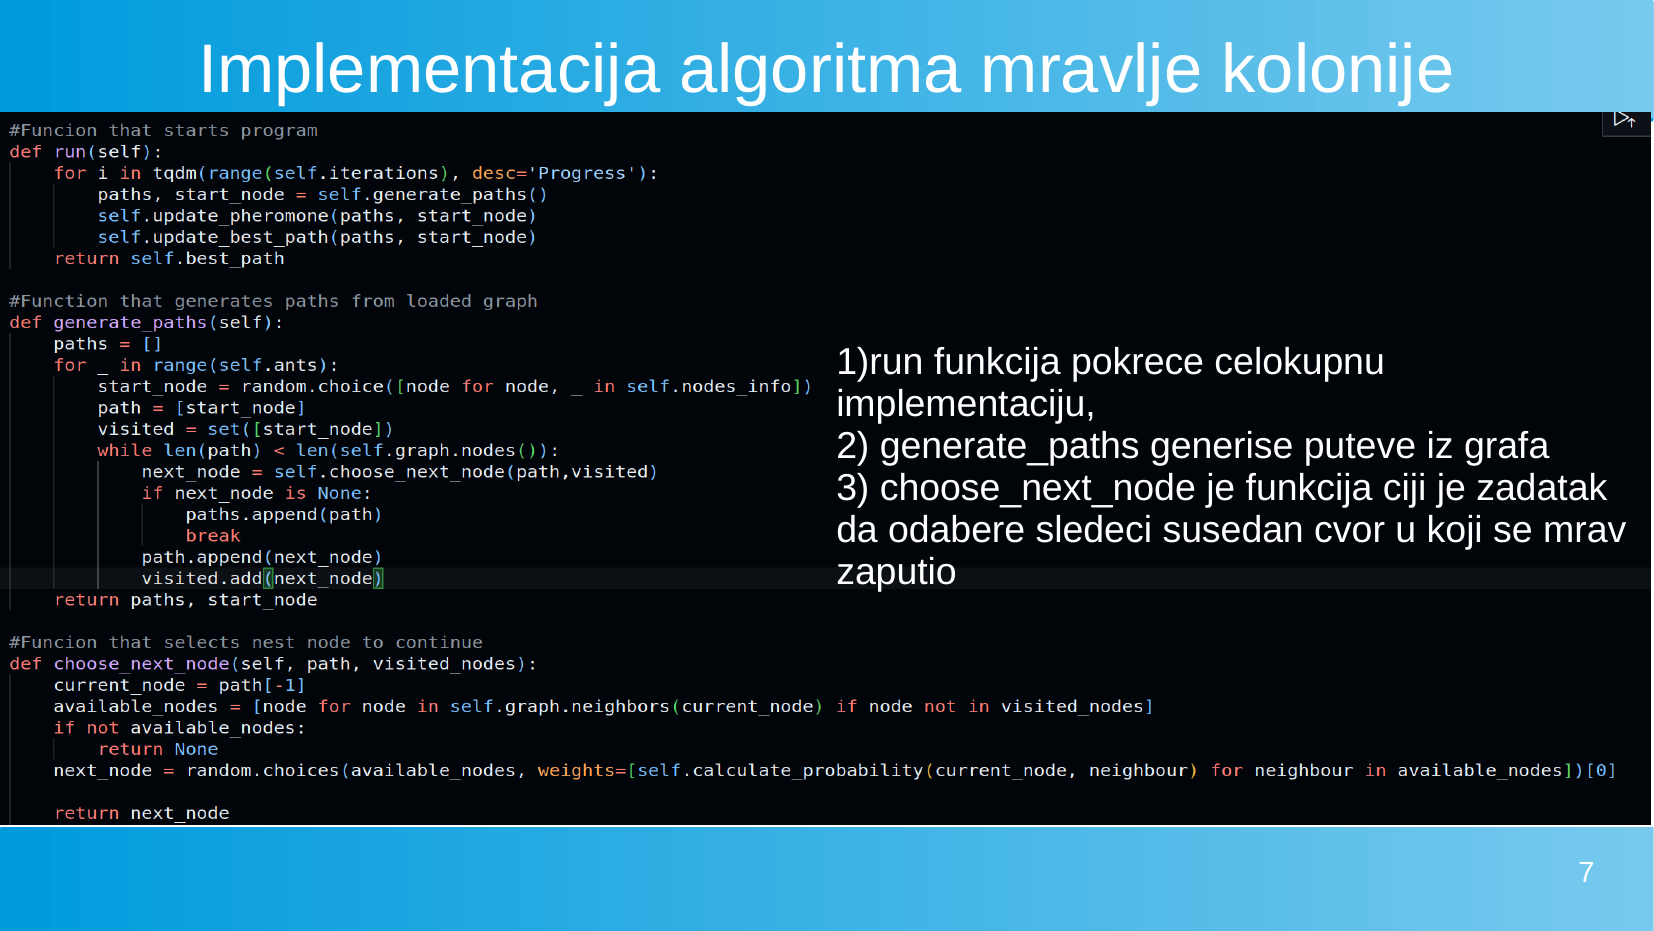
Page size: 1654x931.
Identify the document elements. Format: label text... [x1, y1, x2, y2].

picture [0, 112, 1651, 826]
text_box 1)run funkcija pokrece celokupnu implementaciju, 2) generate_paths generise puteve iz grafa 3) choose_next_node je funkcija ciji je zadatak da odabere sledeci susedan cvor u koji se mrav zaputio [821, 333, 1651, 642]
title Implementacija algoritma mravlje kolonije [59, 29, 1595, 108]
